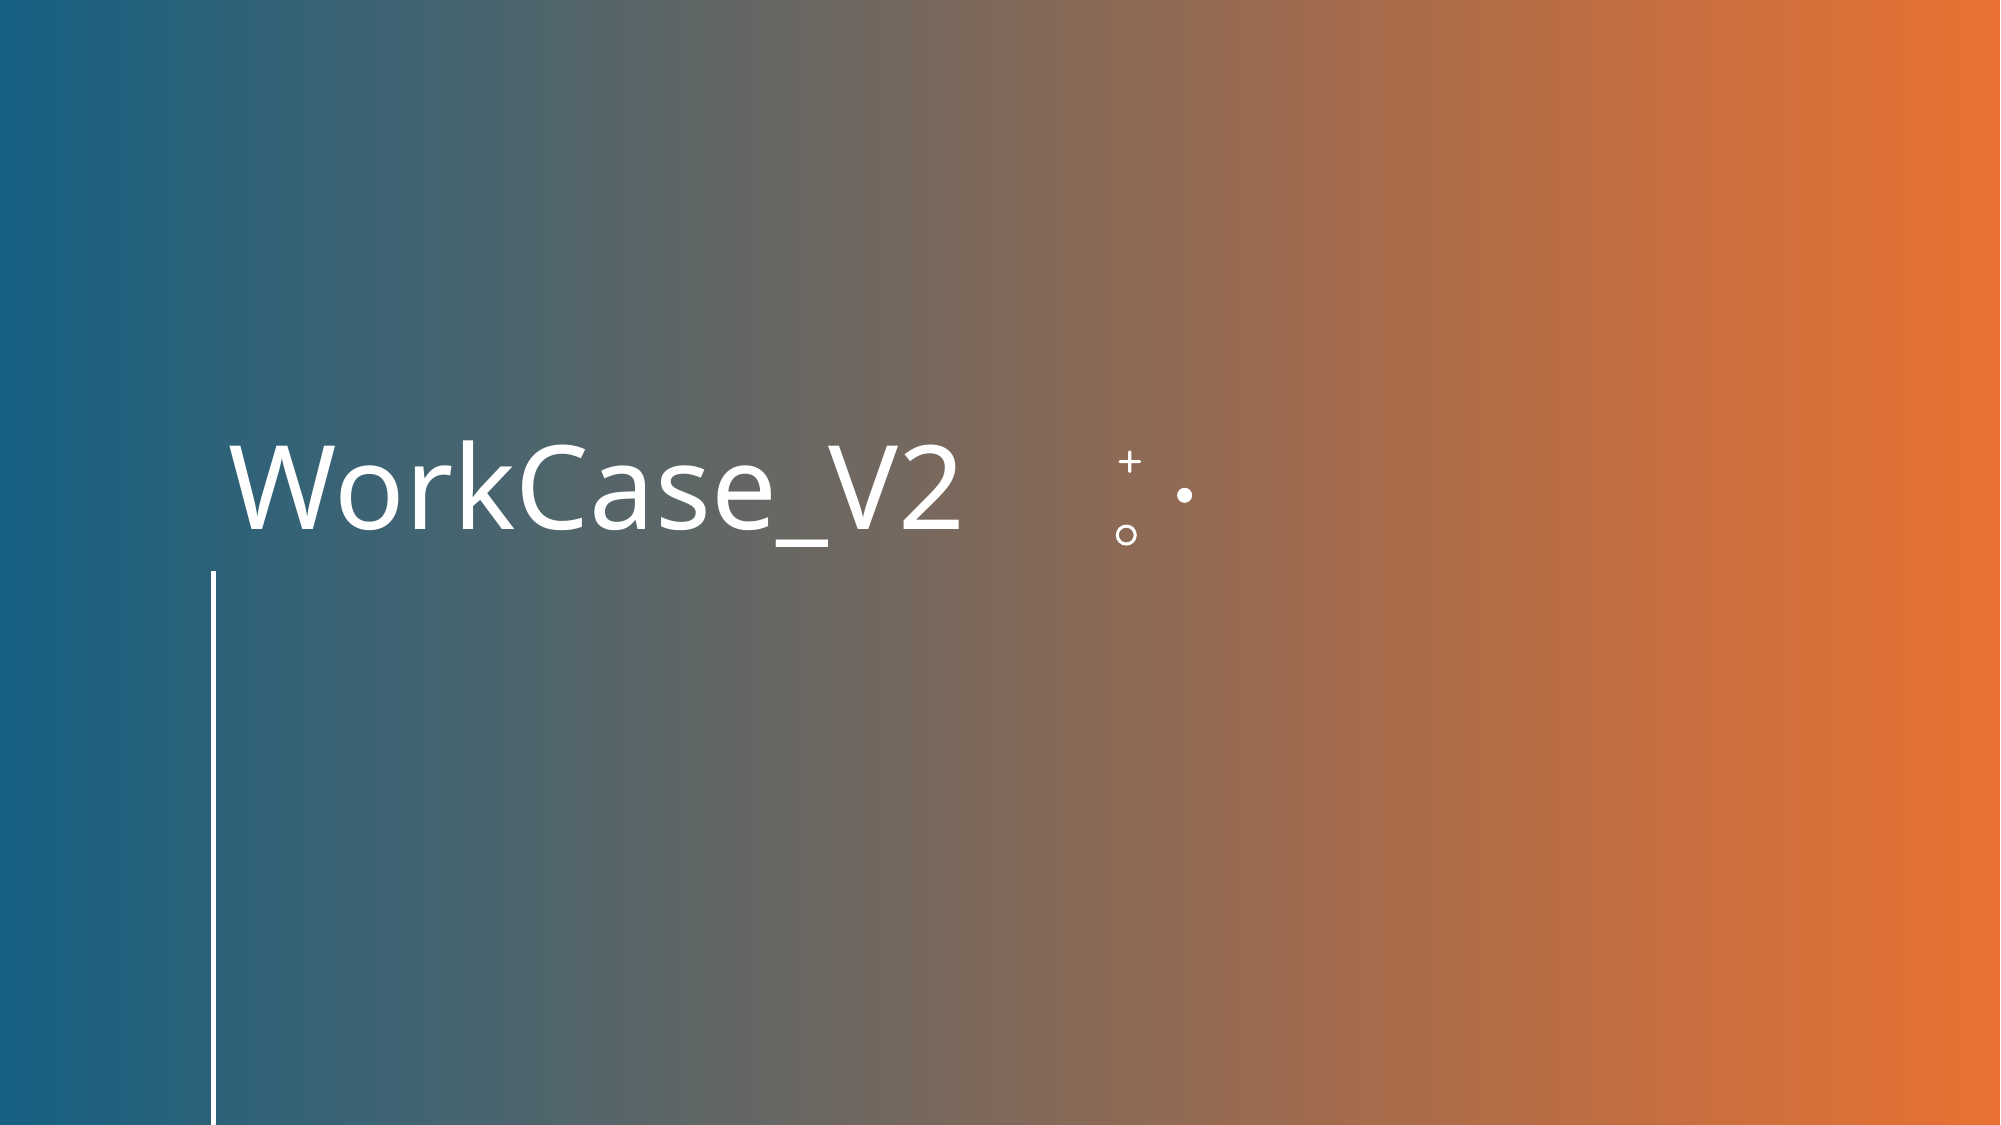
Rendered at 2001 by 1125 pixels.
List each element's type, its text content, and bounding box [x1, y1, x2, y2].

text_box [0, 0, 2000, 1125]
title WorkCase_V2 [213, 96, 1101, 563]
